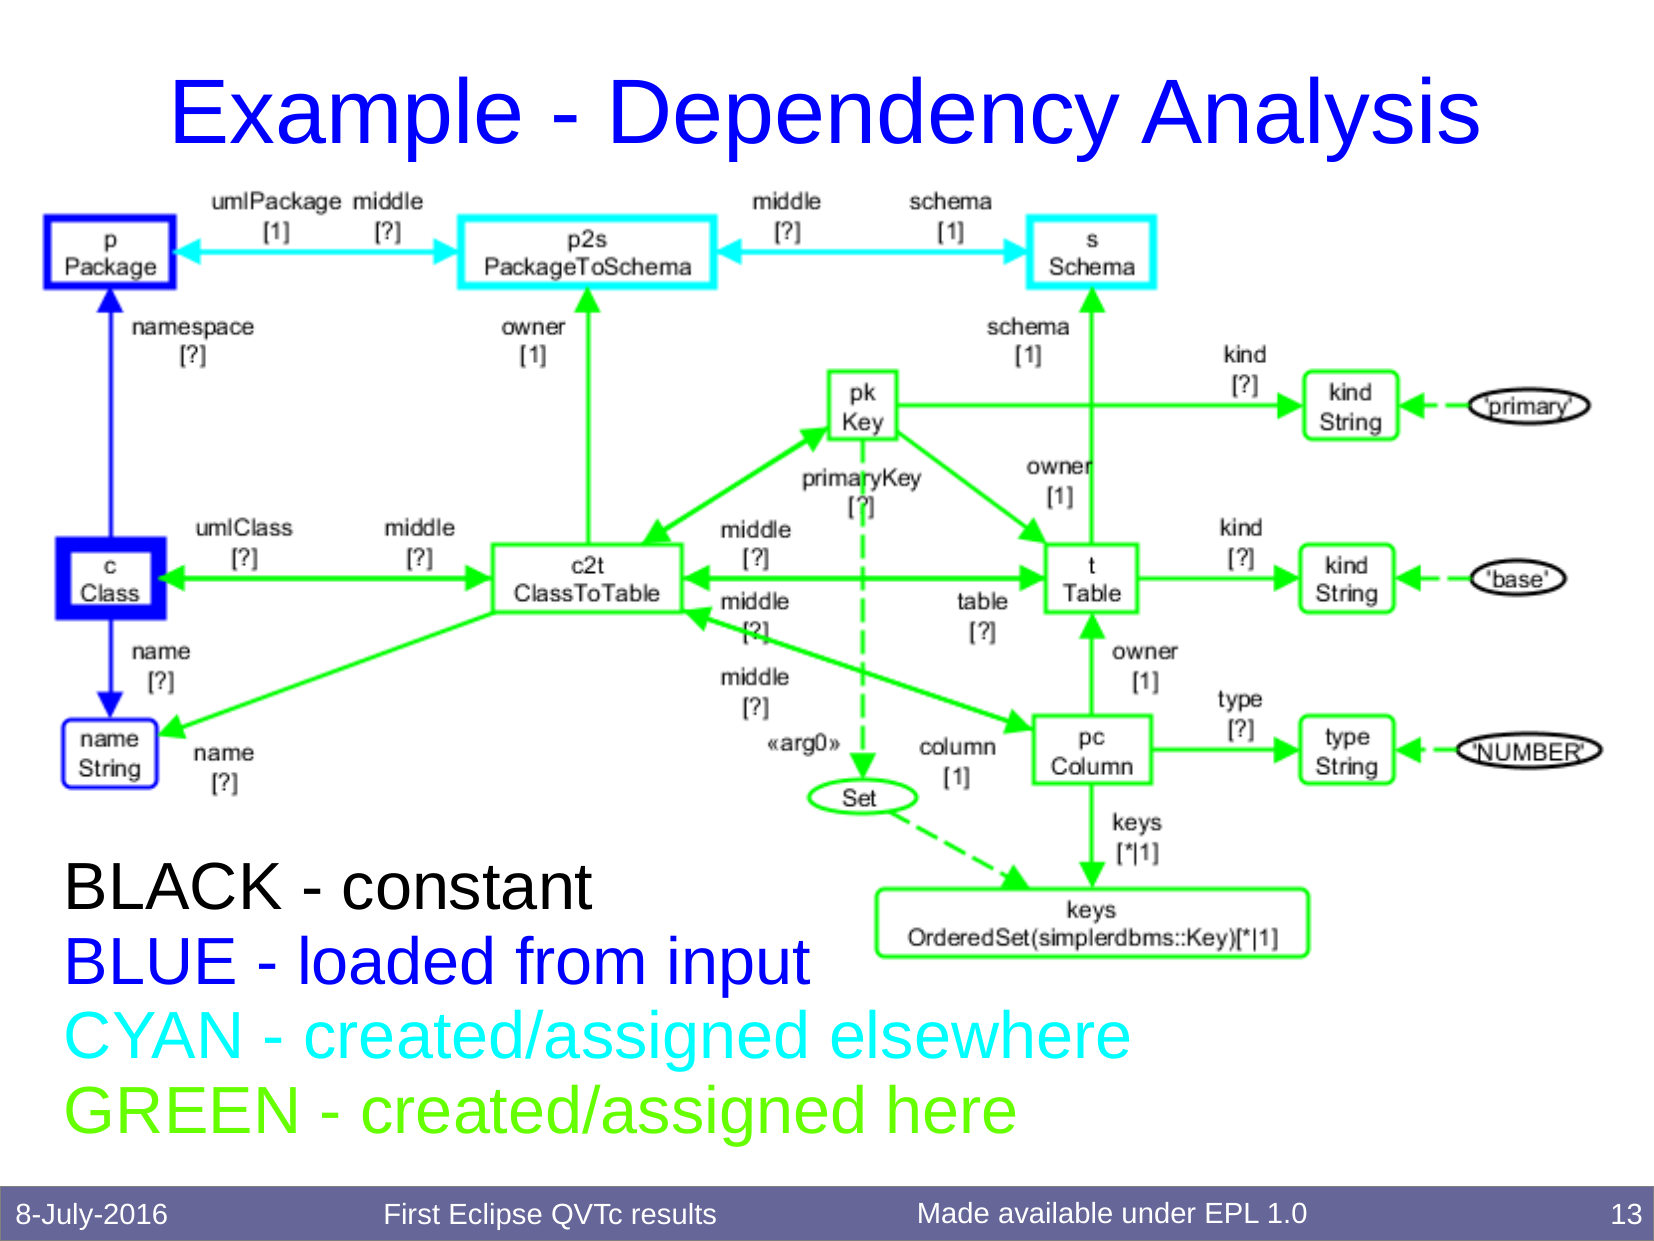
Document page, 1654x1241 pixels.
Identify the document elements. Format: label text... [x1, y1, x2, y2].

list BLACK - constant BLUE - loaded from input CYAN - created/assigned elsewhere GREEN - created/assigned here [63, 848, 1154, 1154]
title Example - Dependency Analysis [82, 49, 1571, 175]
picture [17, 150, 1634, 988]
